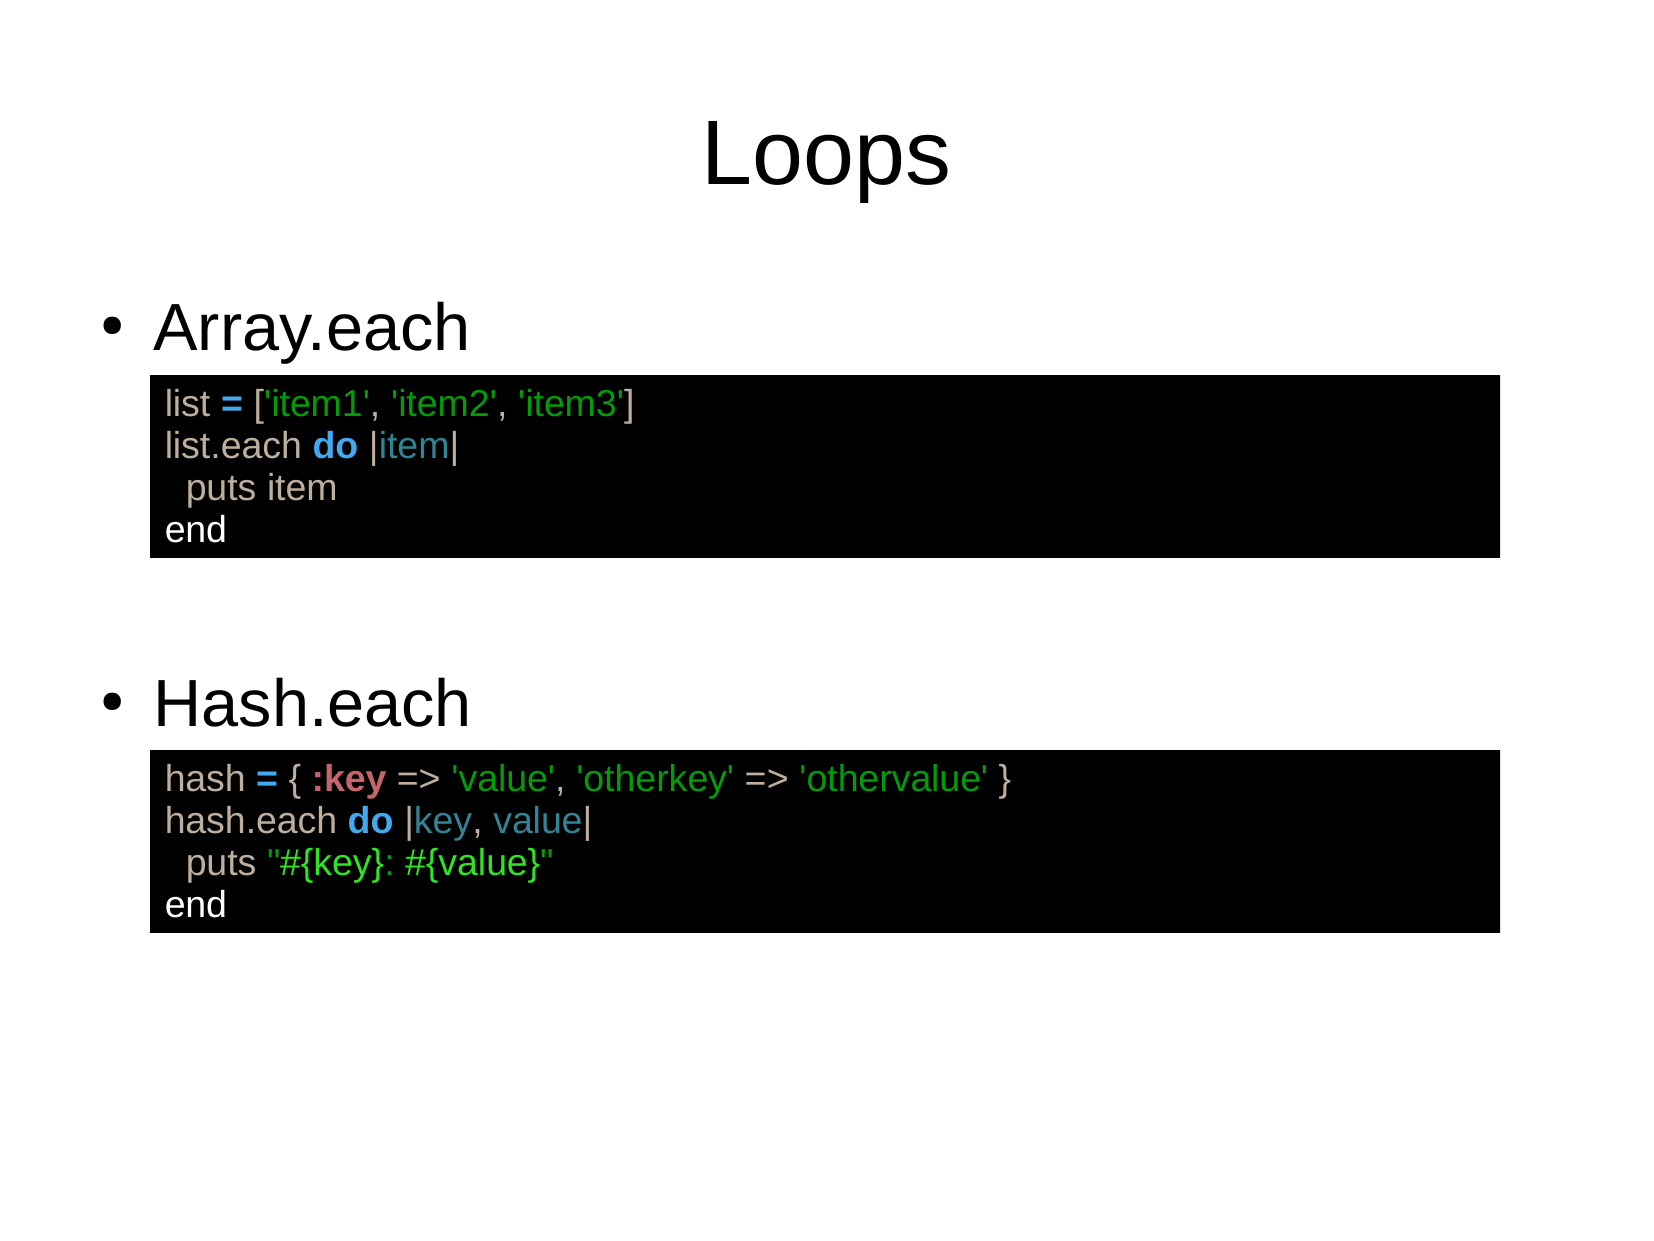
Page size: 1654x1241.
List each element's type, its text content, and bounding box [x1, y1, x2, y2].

list Hash.each [82, 665, 1571, 1009]
text_box hash = { :key => 'value', 'otherkey' => 'othervalue' } hash.each do |key, value| puts "#{key}: #{value}" end [150, 750, 1501, 933]
text_box list = ['item1', 'item2', 'item3'] list.each do |item| puts item end [150, 375, 1501, 558]
list Array.each [82, 290, 1571, 634]
title Loops [82, 49, 1571, 257]
